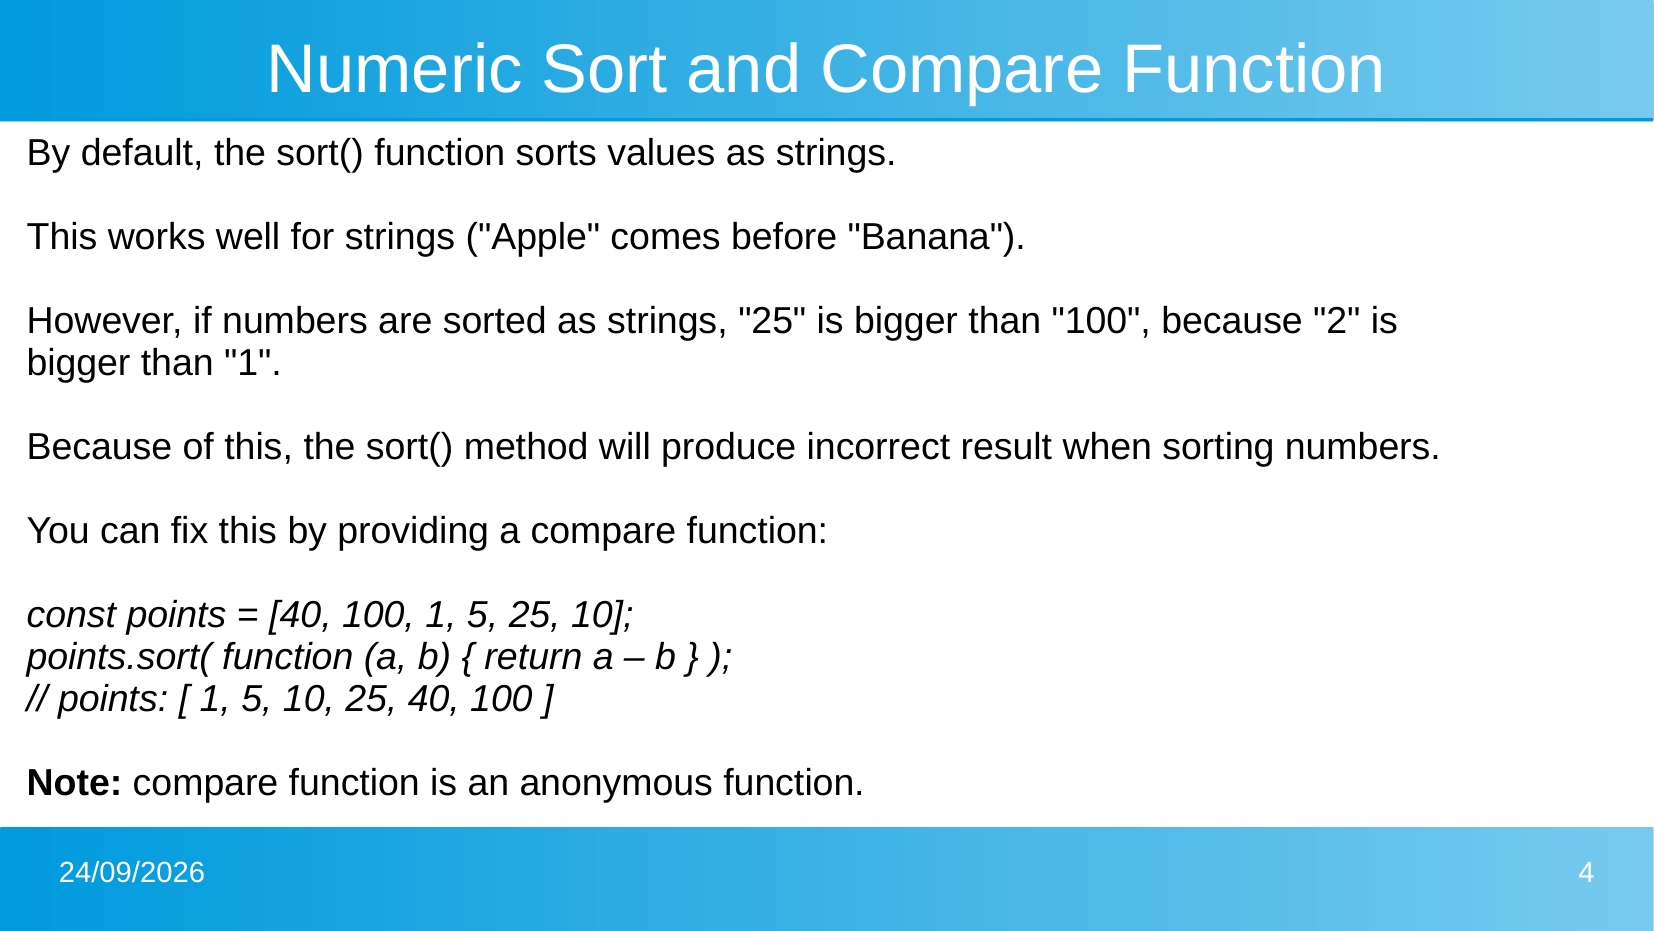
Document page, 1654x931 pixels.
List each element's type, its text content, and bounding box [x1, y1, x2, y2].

title Numeric Sort and Compare Function [59, 29, 1595, 108]
text_box By default, the sort() function sorts values as strings. This works well for strings ("Apple" comes before "Banana"). However, if numbers are sorted as strings, "25" is bigger than "100", because "2" is bigger than "1". Because of this, the sort() method will produce incorrect result when sorting numbers. You can fix this by providing a compare function: const points = [40, 100, 1, 5, 25, 10]; points.sort( function (a, b) { return a – b } ); // points: [ 1, 5, 10, 25, 40, 100 ] Note: compare function is an anonymous function. [11, 124, 1518, 811]
